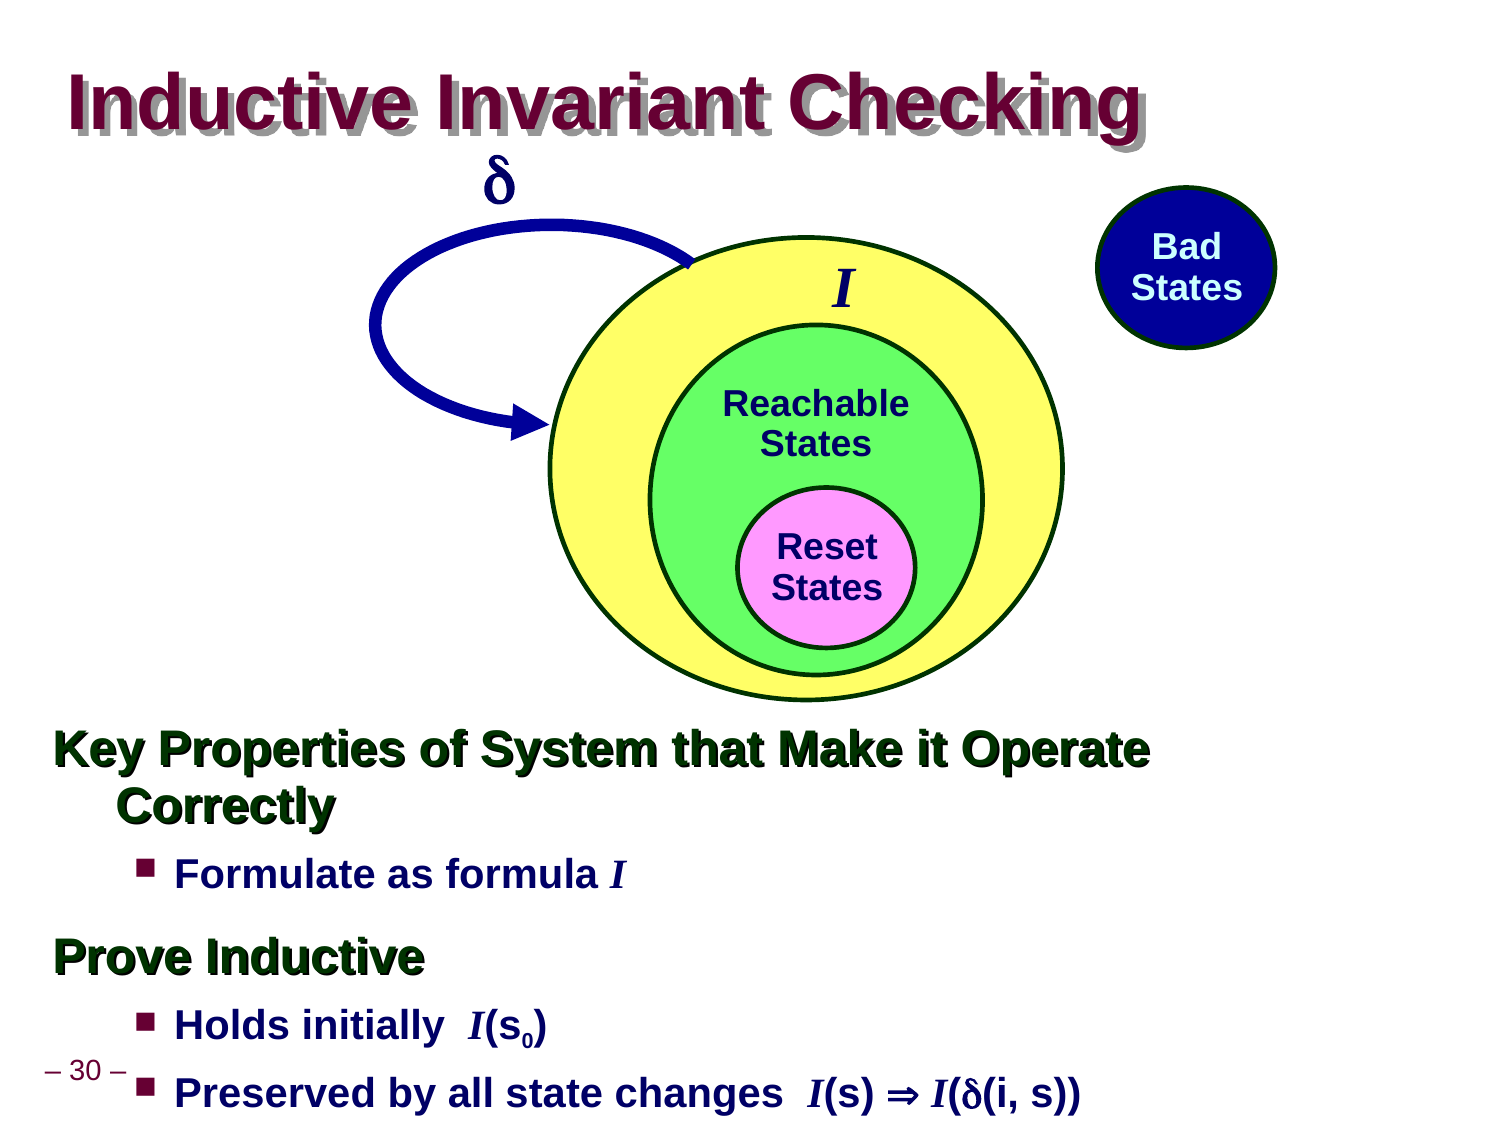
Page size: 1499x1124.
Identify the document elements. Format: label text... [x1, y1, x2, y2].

list Key Properties of System that Make it Operate Correctly Formulate as formula I Prove Inductive Holds initially I(s0) Preserved by all state changes I(s)  I((i, s)) [37, 712, 1399, 1124]
text_box I [824, 249, 863, 329]
title Inductive Invariant Checking [66, 40, 1495, 169]
text_box Reachable States [649, 324, 983, 676]
text_box [549, 237, 1063, 700]
text_box Reset States [737, 487, 916, 648]
text_box Bad States [1097, 187, 1276, 348]
text_box  [475, 137, 524, 225]
